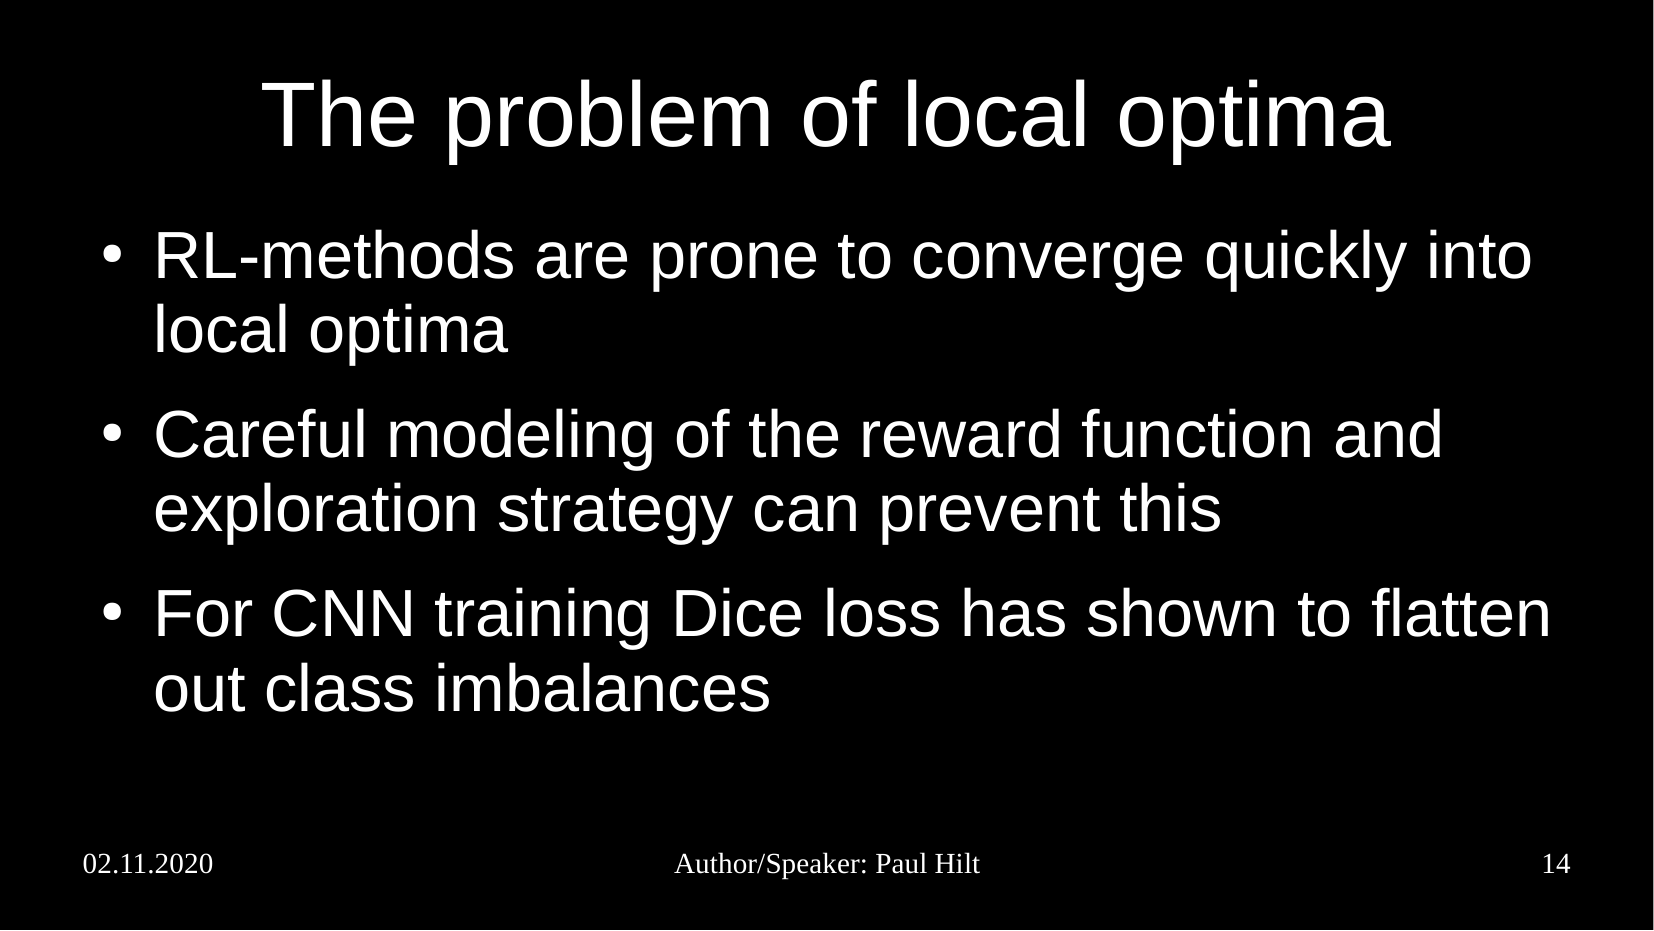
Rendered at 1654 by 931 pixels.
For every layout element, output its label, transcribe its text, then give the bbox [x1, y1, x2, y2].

title The problem of local optima [82, 37, 1571, 193]
list RL-methods are prone to converge quickly into local optima Careful modeling of the reward function and exploration strategy can prevent this For CNN training Dice loss has shown to flatten out class imbalances [82, 217, 1571, 758]
